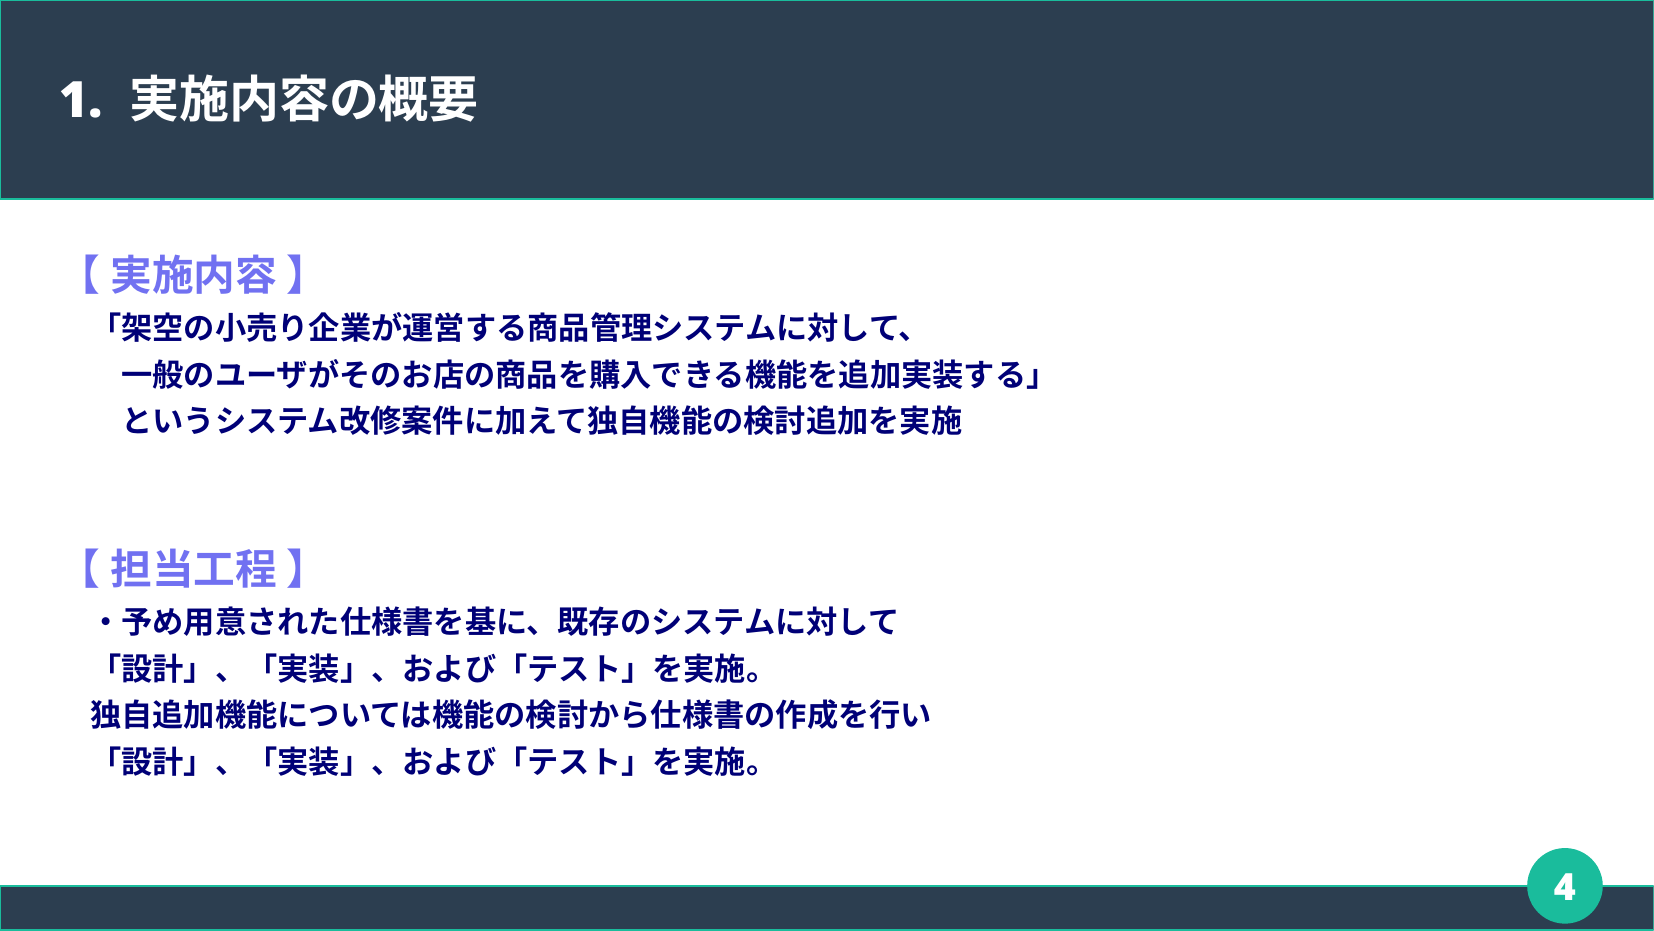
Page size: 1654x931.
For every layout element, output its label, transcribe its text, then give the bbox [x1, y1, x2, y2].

title 1. 実施内容の概要 [59, 37, 1595, 156]
text_box 【 実施内容 】 「架空の小売り企業が運営する商品管理システムに対して、 一般のユーザがそのお店の商品を購入できる機能を追加実装する」 というシステム改修案件に加えて独自機能の検討追加を実施 [59, 236, 1536, 530]
text_box 【 担当工程 】 ・予め用意された仕様書を基に、既存のシステムに対して 「設計」、「実装」、および「テスト」を実施。 独自追加機能については機能の検討から仕様書の作成を行い 「設計」、「実装」、および「テスト」を実施。 [59, 530, 1536, 931]
